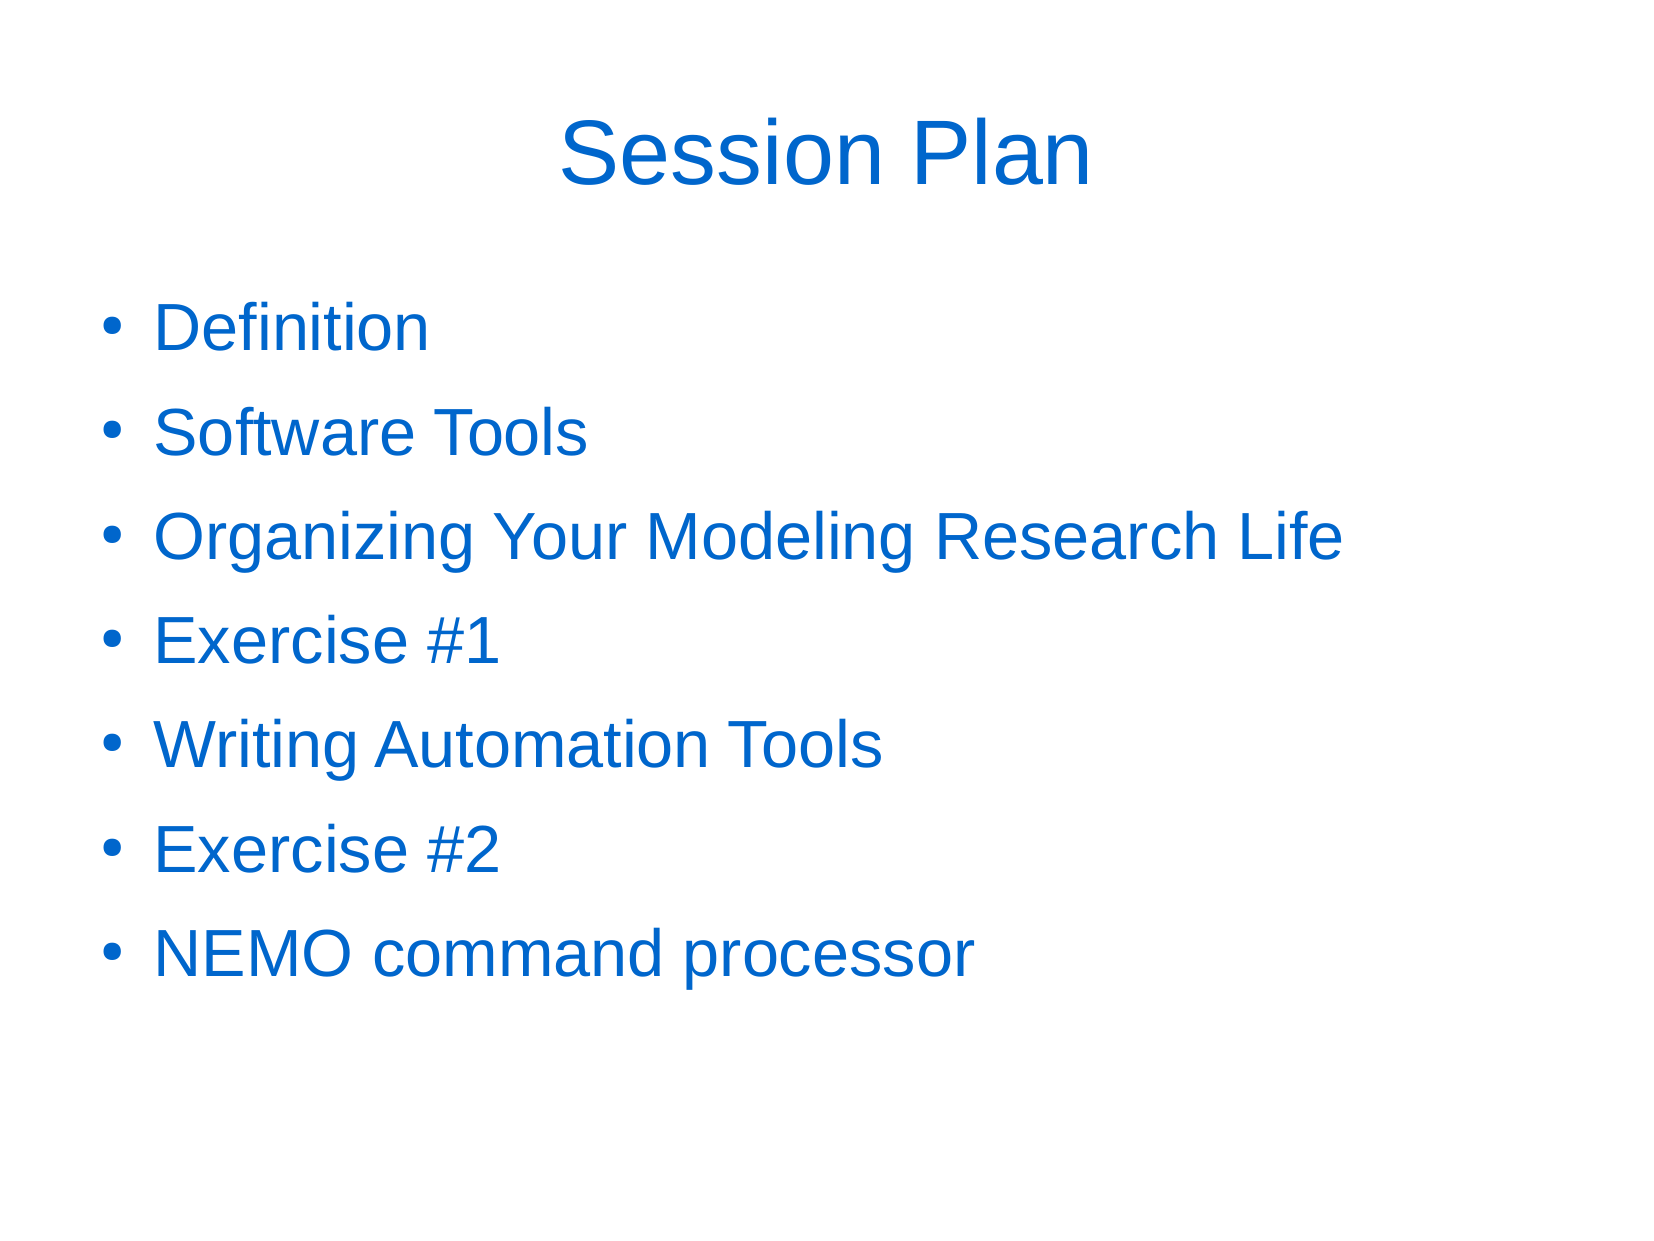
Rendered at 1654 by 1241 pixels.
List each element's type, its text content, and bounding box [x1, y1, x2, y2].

list Definition Software Tools Organizing Your Modeling Research Life Exercise #1 Writing Automation Tools Exercise #2 NEMO command processor [82, 290, 1571, 1010]
title Session Plan [82, 49, 1571, 257]
